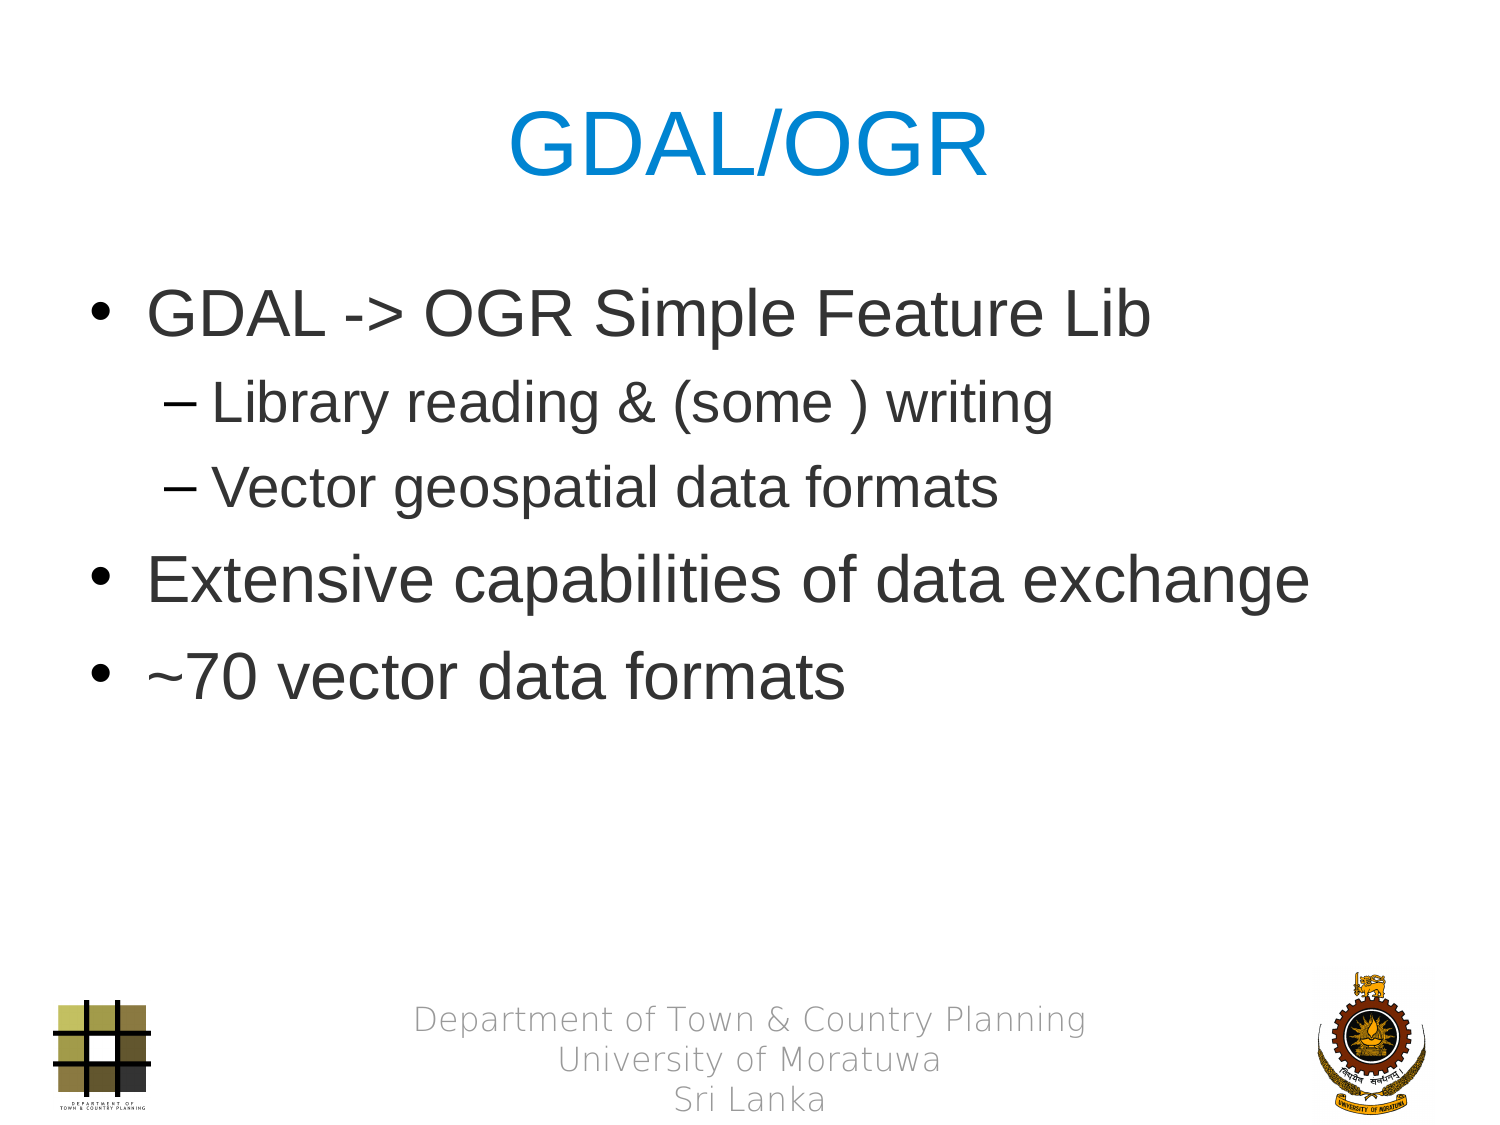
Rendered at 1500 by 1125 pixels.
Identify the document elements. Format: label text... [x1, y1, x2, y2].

title GDAL/OGR [75, 45, 1426, 233]
picture [53, 1000, 151, 1110]
list GDAL -> OGR Simple Feature Lib Library reading & (some ) writing Vector geospatial data formats Extensive capabilities of data exchange ~70 vector data formats [75, 262, 1426, 916]
picture [1312, 966, 1435, 1125]
